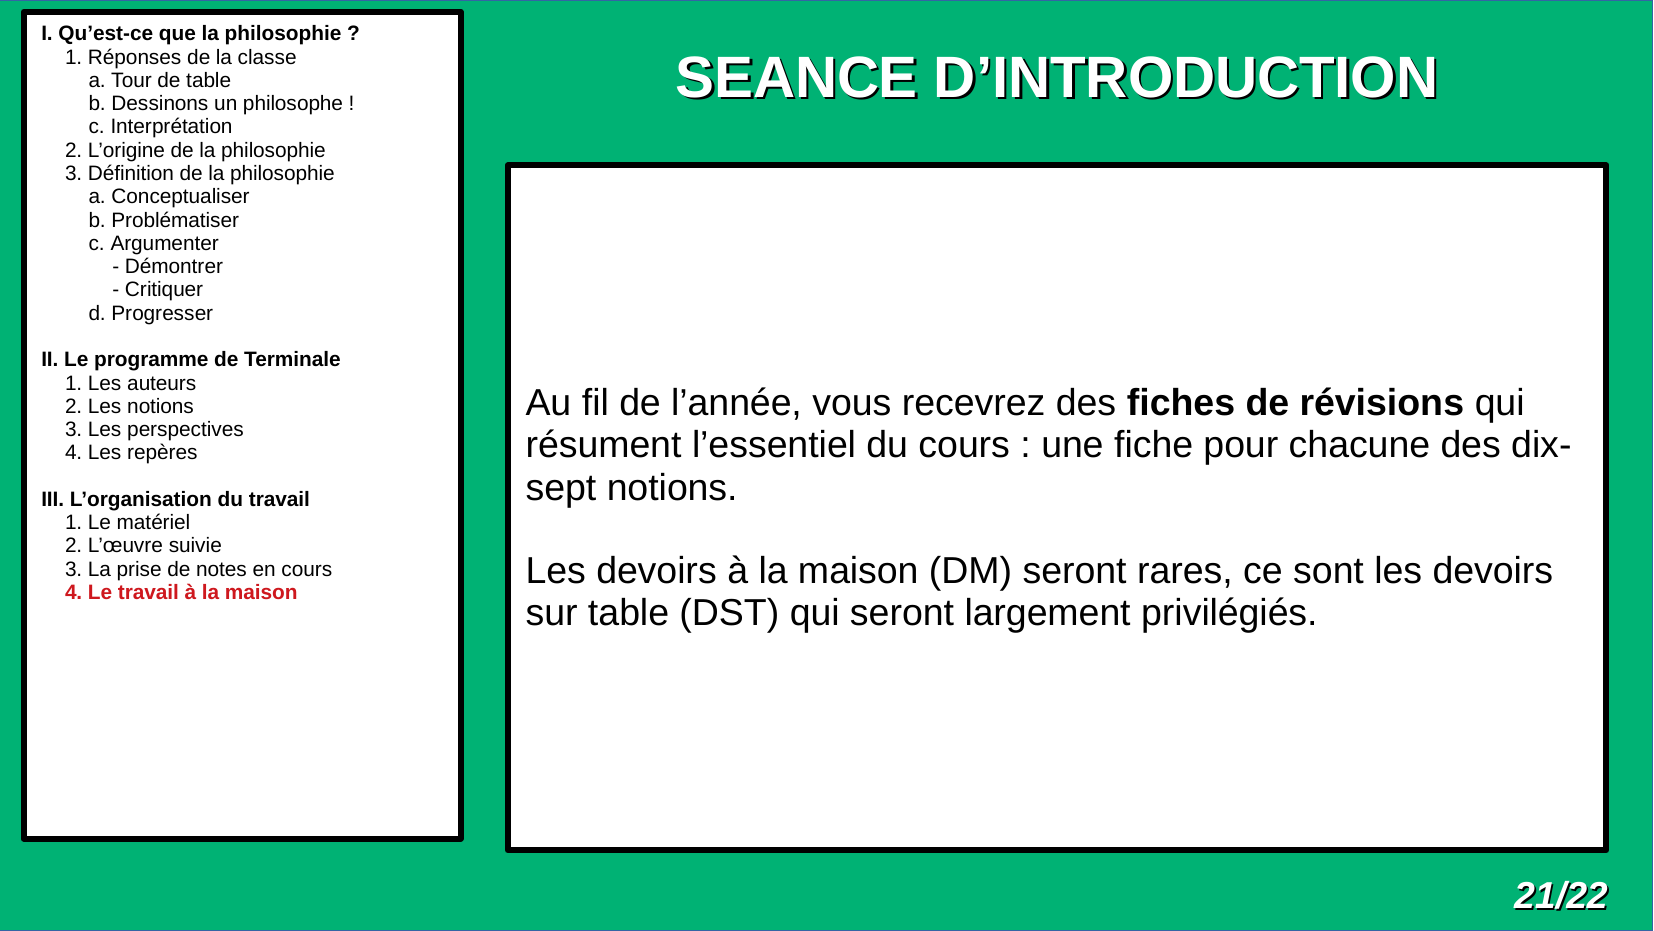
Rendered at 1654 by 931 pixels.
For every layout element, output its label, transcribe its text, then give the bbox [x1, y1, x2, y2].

text_box SEANCE D’INTRODUCTION [507, 0, 1607, 154]
text_box [0, 0, 1653, 931]
text_box <numéro>/22 [1464, 867, 1623, 931]
text_box Au fil de l’année, vous recevrez des fiches de révisions qui résument l’essentiel du cours : une fiche pour chacune des dix-sept notions. Les devoirs à la maison (DM) seront rares, ce sont les devoirs sur table (DST) qui seront largement privilégiés. [507, 165, 1607, 851]
text_box I. Qu’est-ce que la philosophie ? 1. Réponses de la classe a. Tour de table b. Dessinons un philosophe ! c. Interprétation 2. L’origine de la philosophie 3. Définition de la philosophie a. Conceptualiser b. Problématiser c. Argumenter - Démontrer - Critiquer d. Progresser II. Le programme de Terminale 1. Les auteurs 2. Les notions 3. Les perspectives 4. Les repères III. L’organisation du travail 1. Le matériel 2. L’œuvre suivie 3. La prise de notes en cours 4. Le travail à la maison [23, 11, 461, 839]
